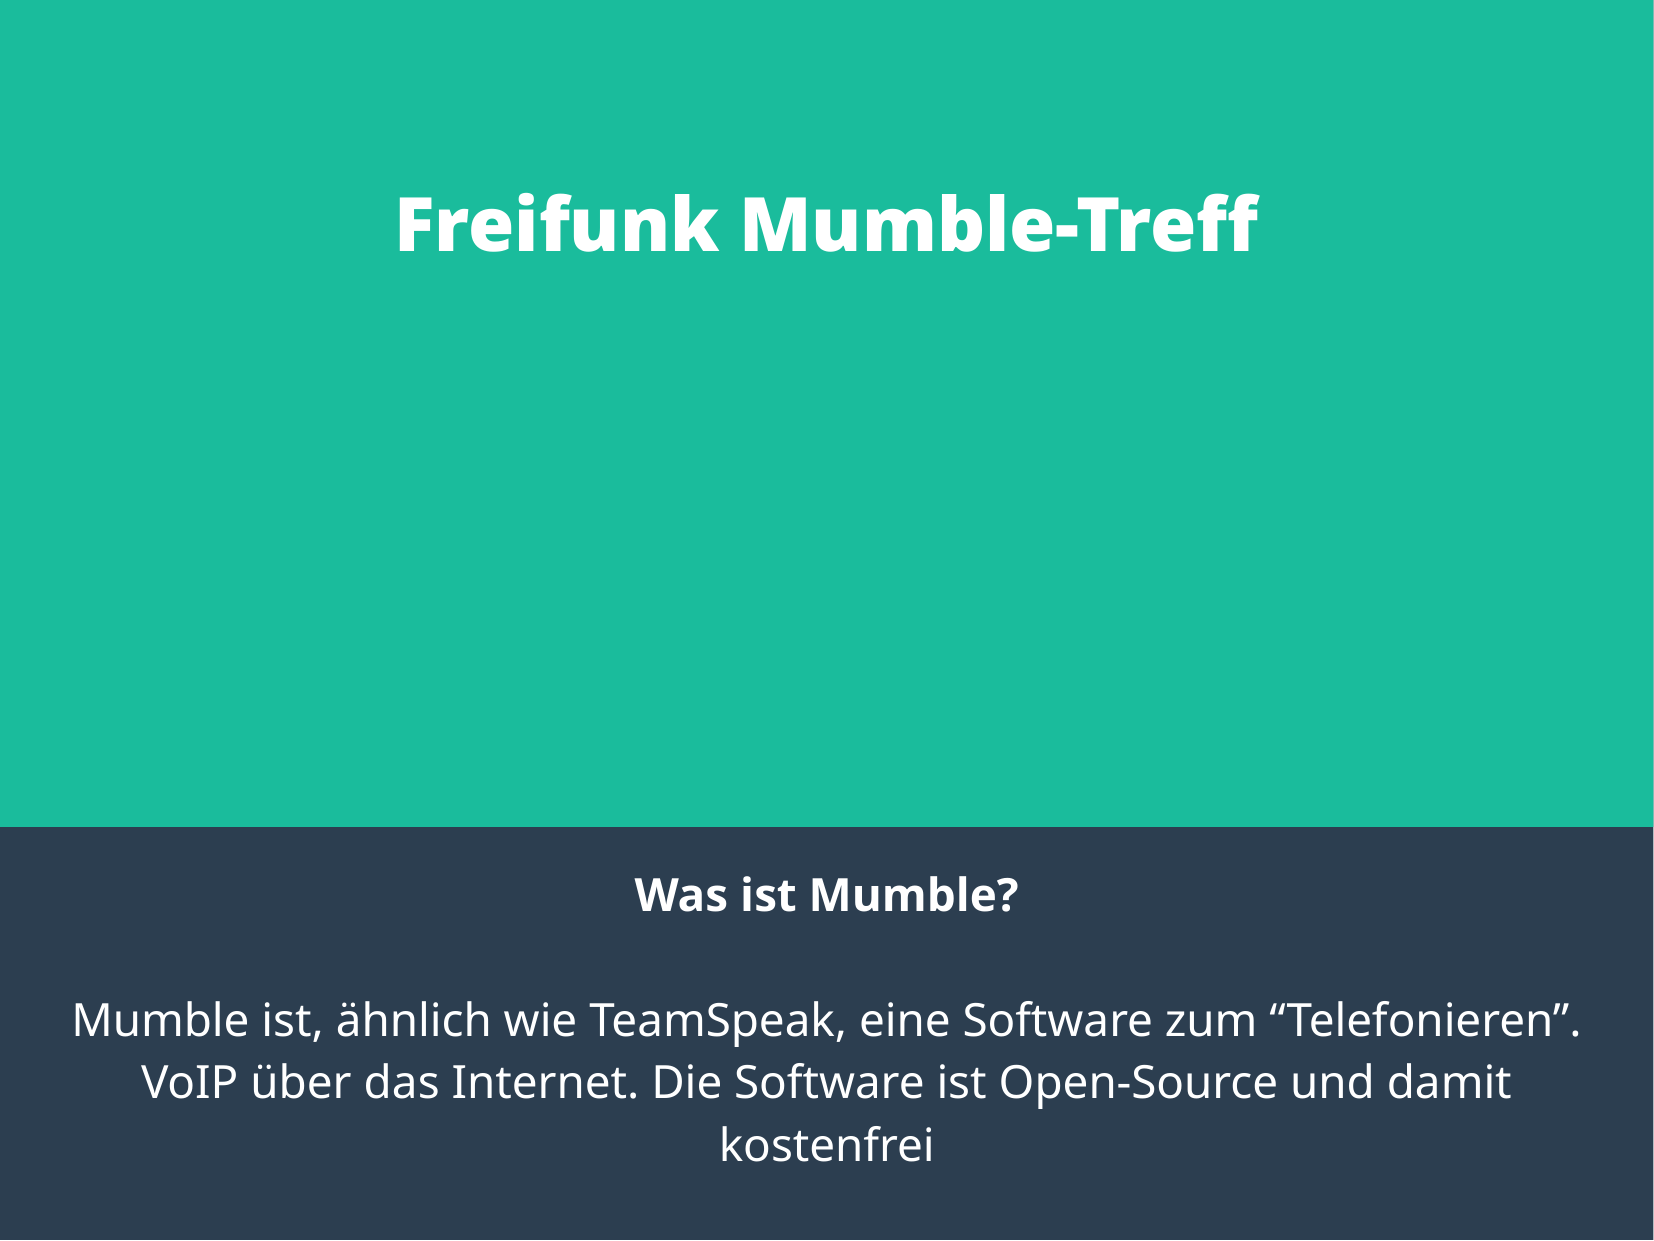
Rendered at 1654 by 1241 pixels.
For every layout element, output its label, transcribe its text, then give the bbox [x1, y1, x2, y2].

title Freifunk Mumble-Treff [59, 118, 1595, 276]
subtitle Was ist Mumble? Mumble ist, ähnlich wie TeamSpeak, eine Software zum “Telefonieren”. VoIP über das Internet. Die Software ist Open-Source und damit kostenfrei [59, 856, 1595, 1182]
